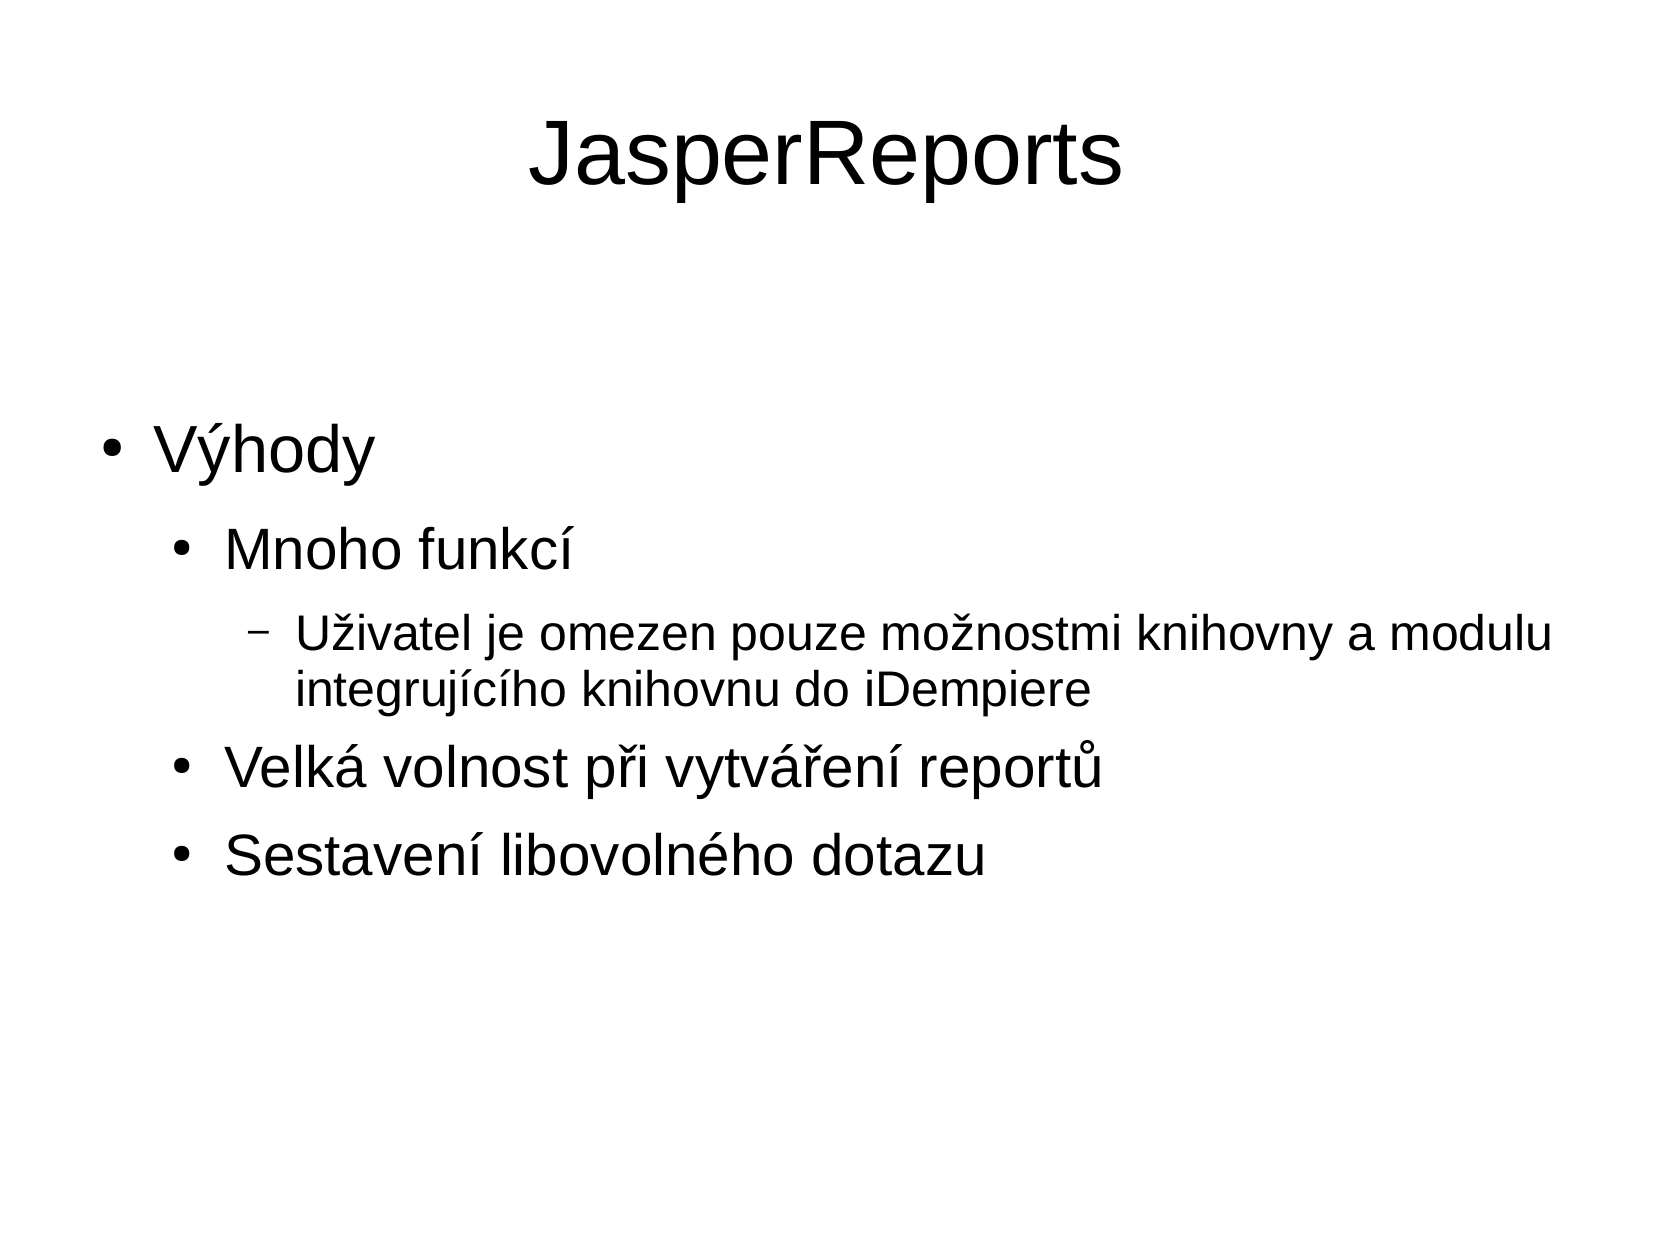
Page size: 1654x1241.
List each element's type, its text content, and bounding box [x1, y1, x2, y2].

title JasperReports [82, 49, 1571, 257]
list Výhody Mnoho funkcí Uživatel je omezen pouze možnostmi knihovny a modulu integrujícího knihovnu do iDempiere Velká volnost při vytváření reportů Sestavení libovolného dotazu [82, 290, 1571, 1109]
